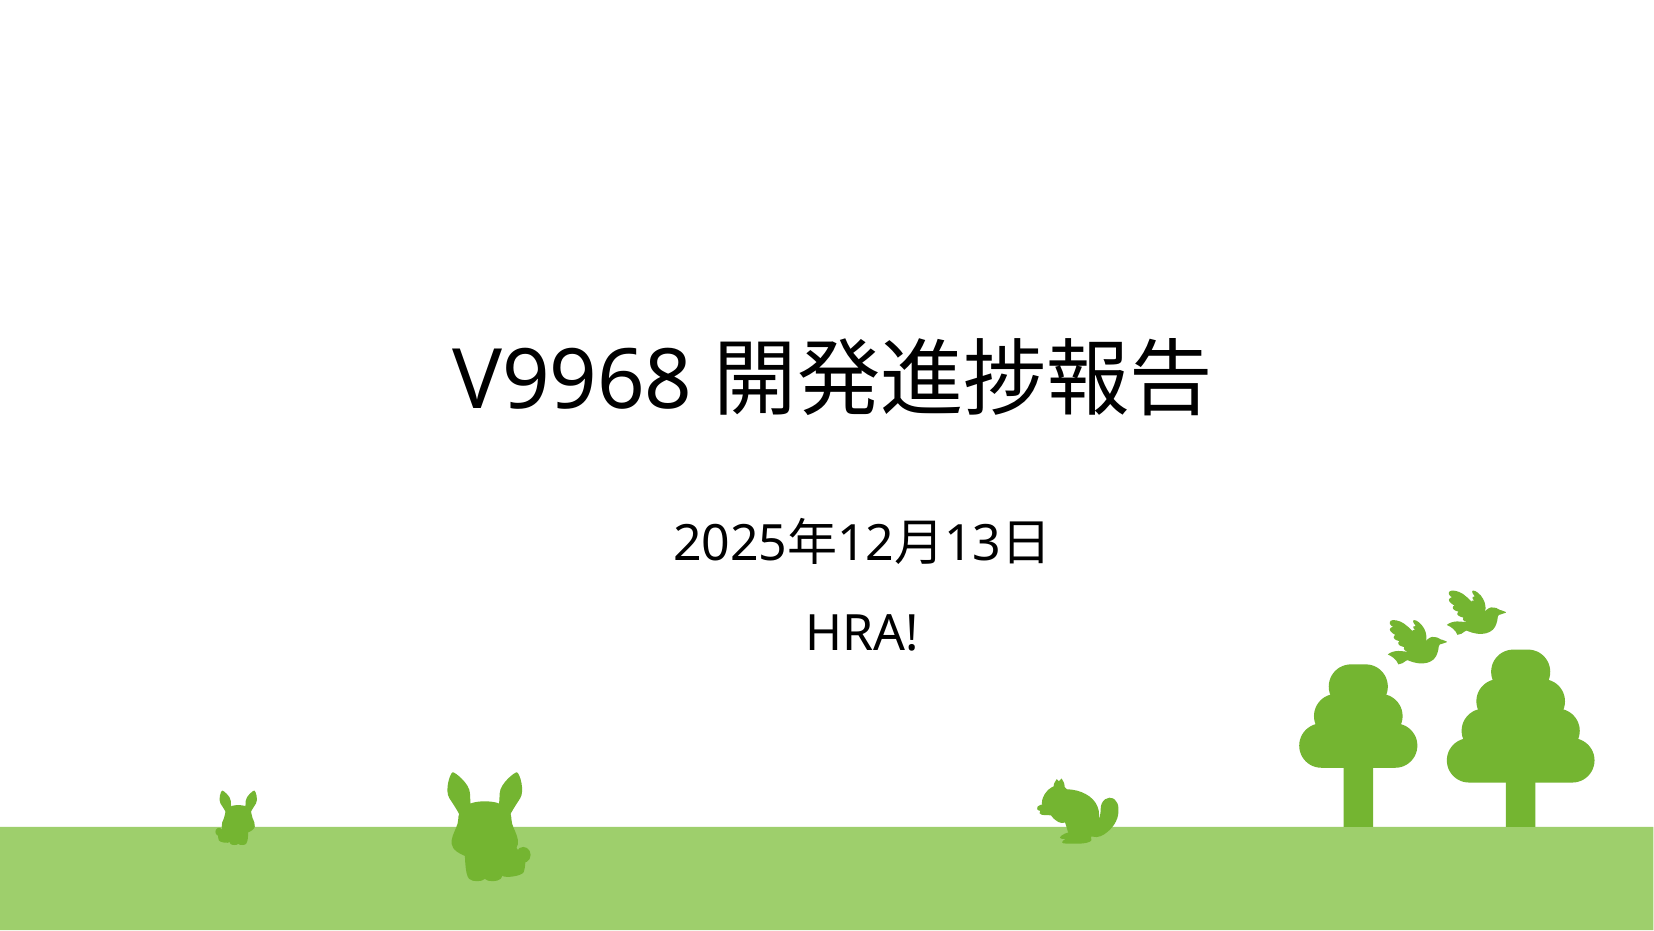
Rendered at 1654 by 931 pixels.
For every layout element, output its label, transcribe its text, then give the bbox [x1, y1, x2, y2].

title V9968 開発進捗報告 [88, 295, 1577, 451]
list 2025年12月13日 HRA! [82, 501, 1571, 758]
